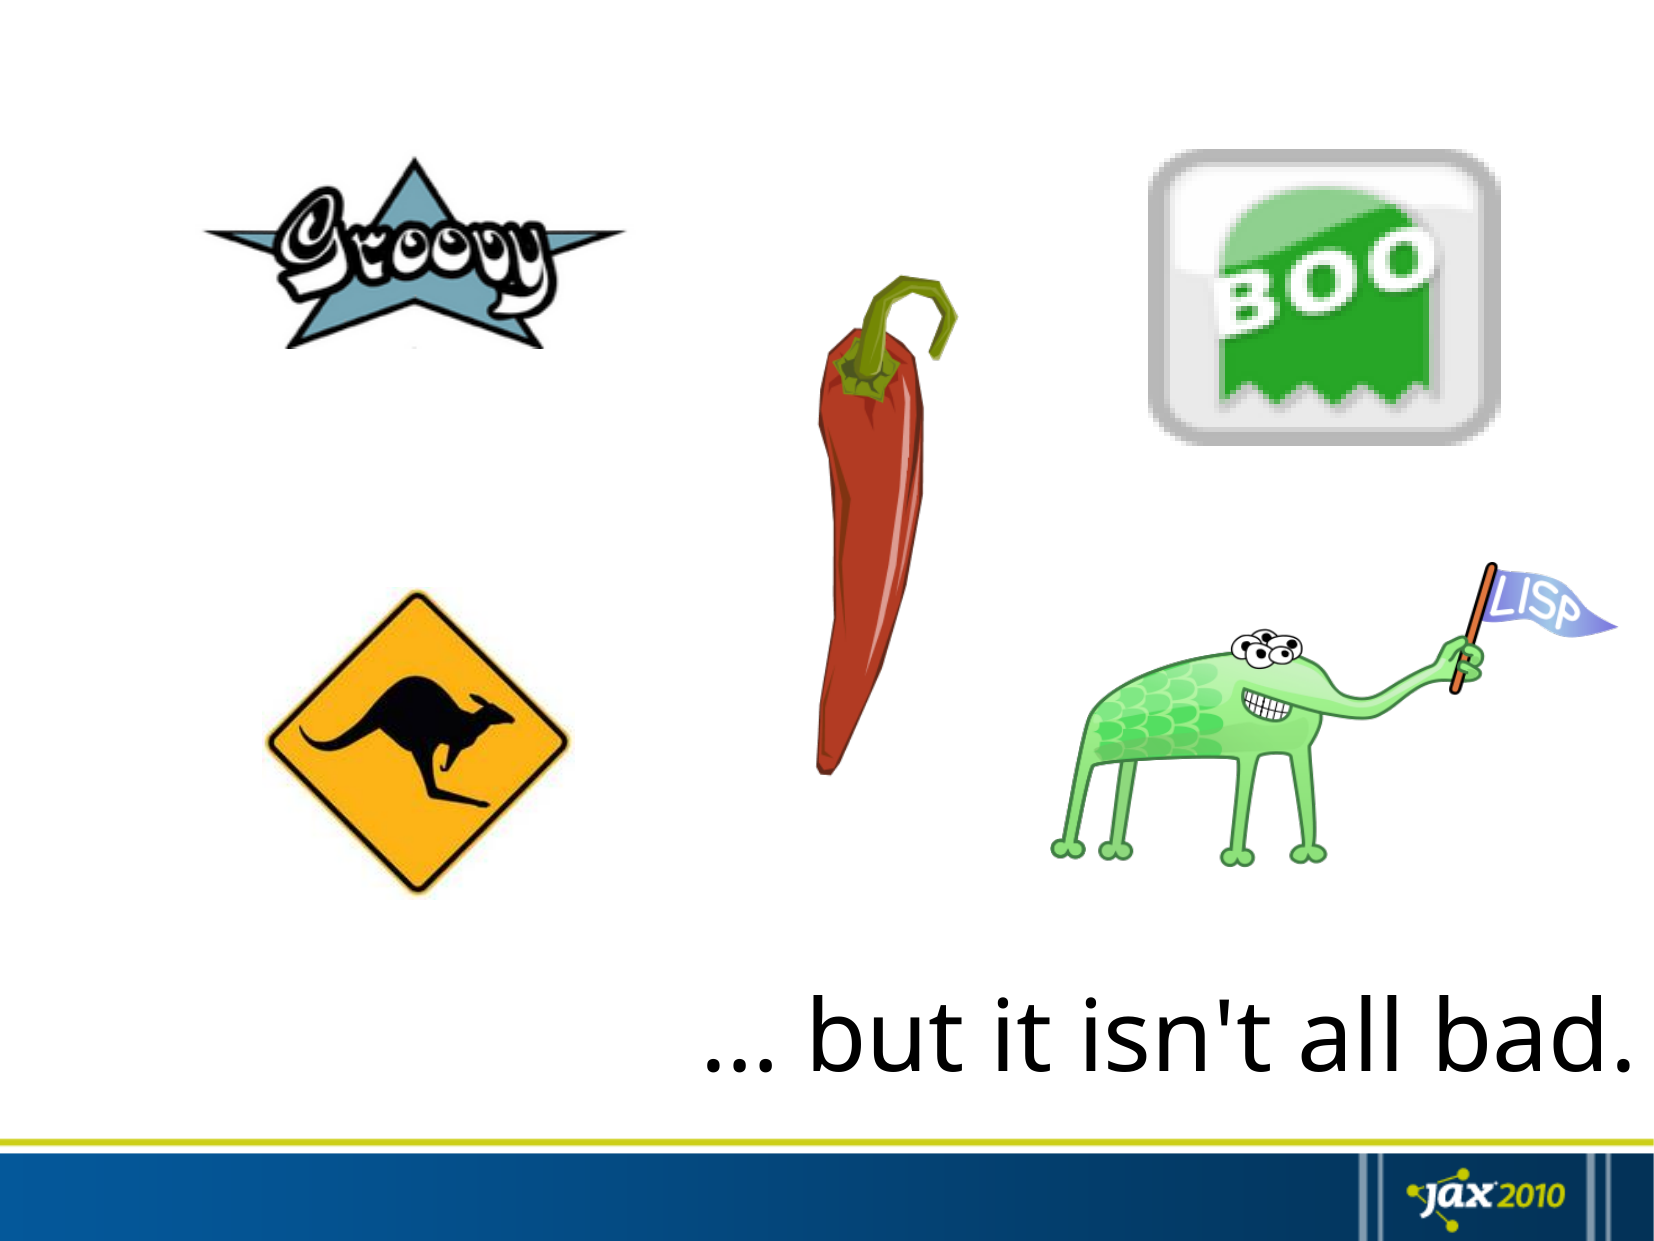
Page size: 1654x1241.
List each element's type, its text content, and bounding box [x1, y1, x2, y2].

title … but it isn't all bad. [0, 975, 1638, 1100]
picture [0, 0, 1654, 1241]
